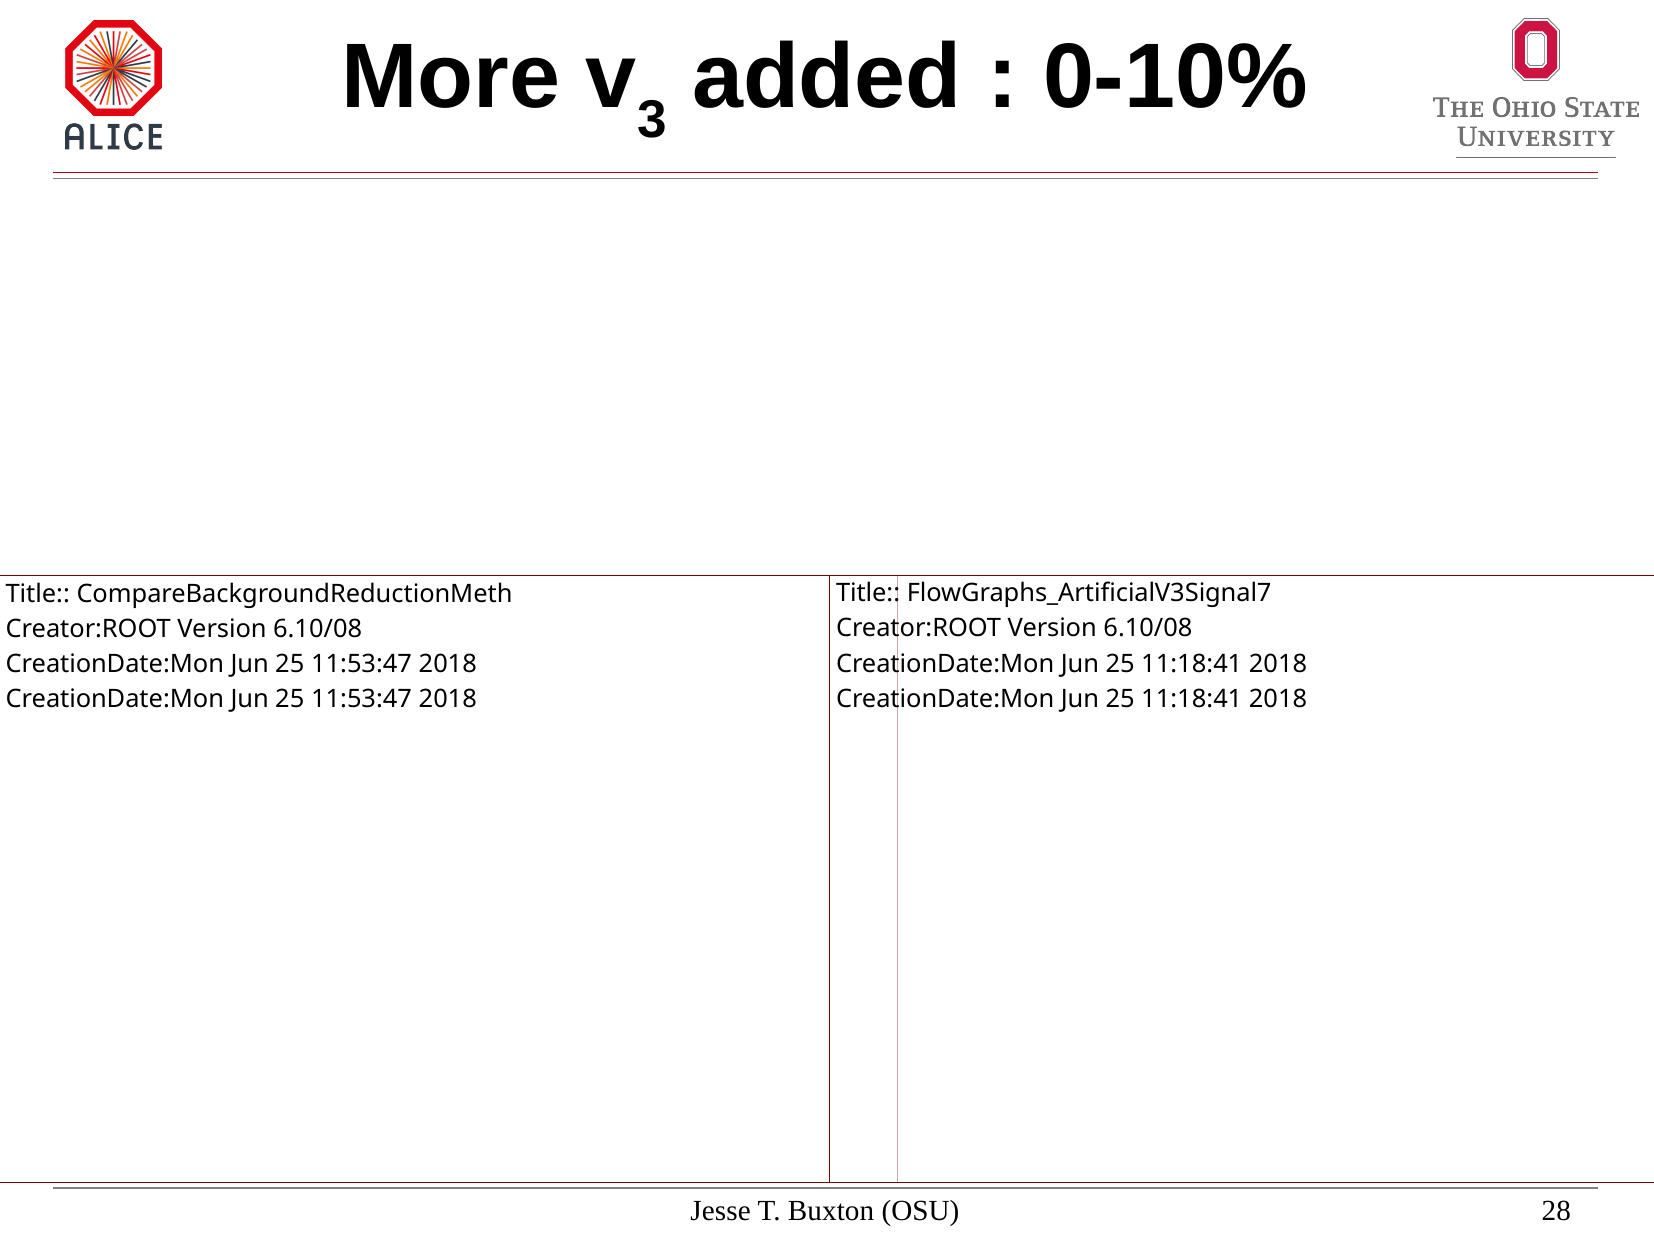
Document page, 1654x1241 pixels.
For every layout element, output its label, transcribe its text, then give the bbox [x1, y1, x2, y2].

picture [1513, 5, 1642, 171]
picture [65, 20, 137, 150]
picture [0, 573, 1654, 1183]
title More v3 added : 0-10% [137, 1, 1513, 172]
